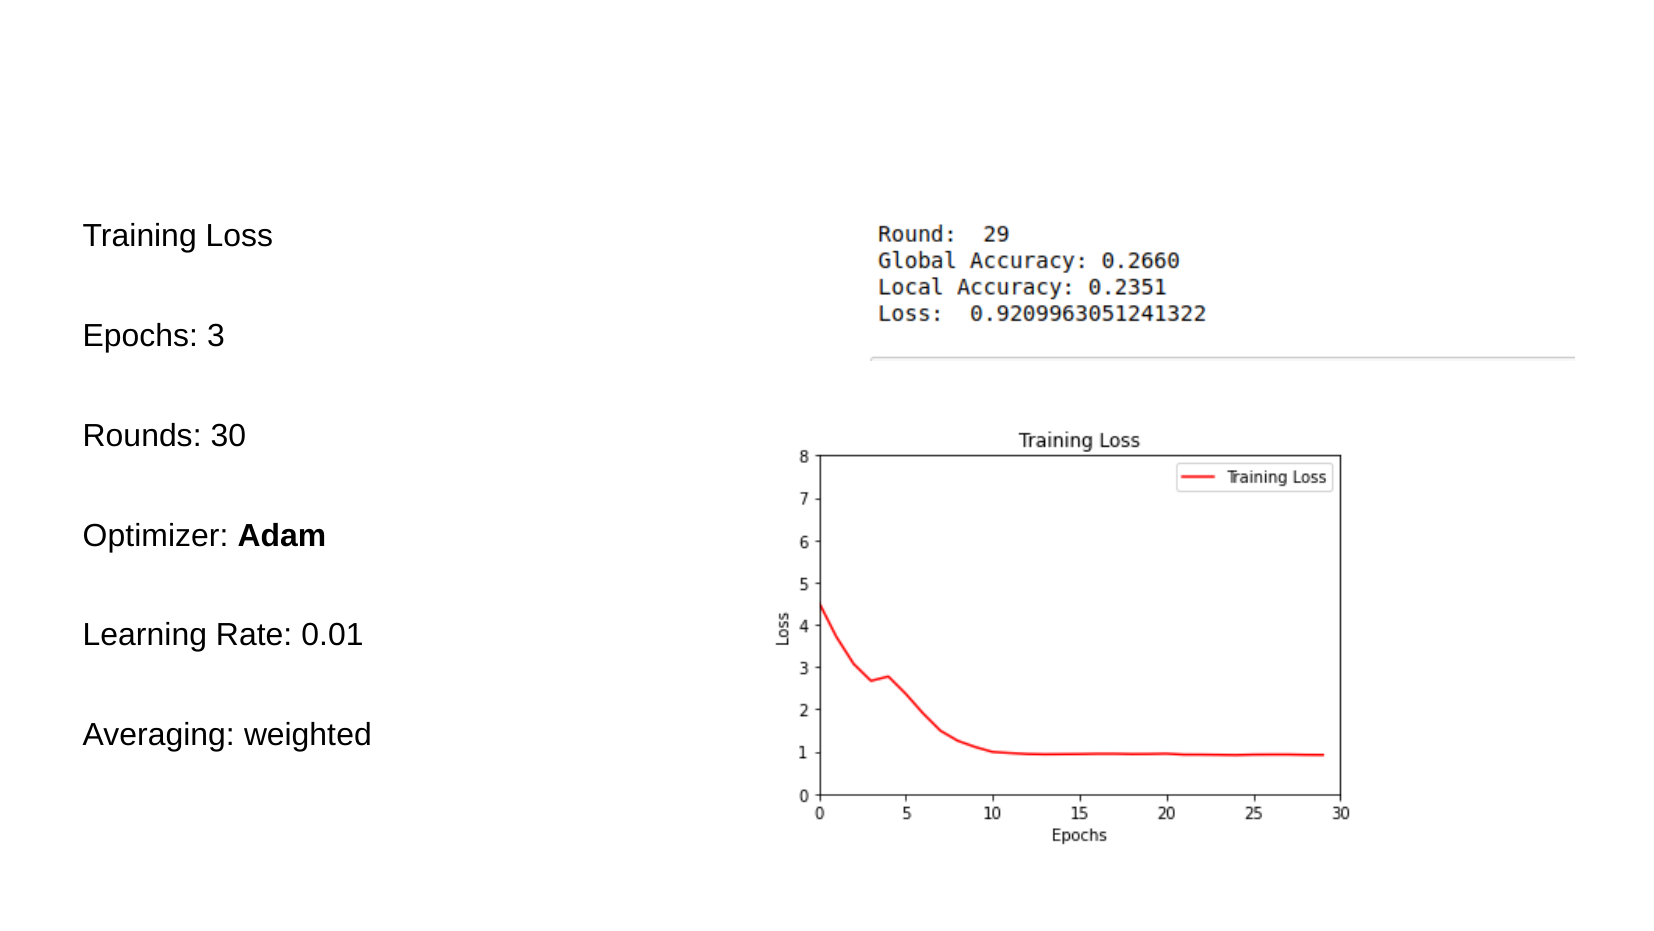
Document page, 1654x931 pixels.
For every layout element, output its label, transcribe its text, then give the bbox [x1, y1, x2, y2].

picture [703, 417, 1463, 863]
list Training Loss Epochs: 3 Rounds: 30 Optimizer: Adam Learning Rate: 0.01 Averaging: weighted [82, 217, 1571, 758]
picture [816, 217, 1576, 361]
